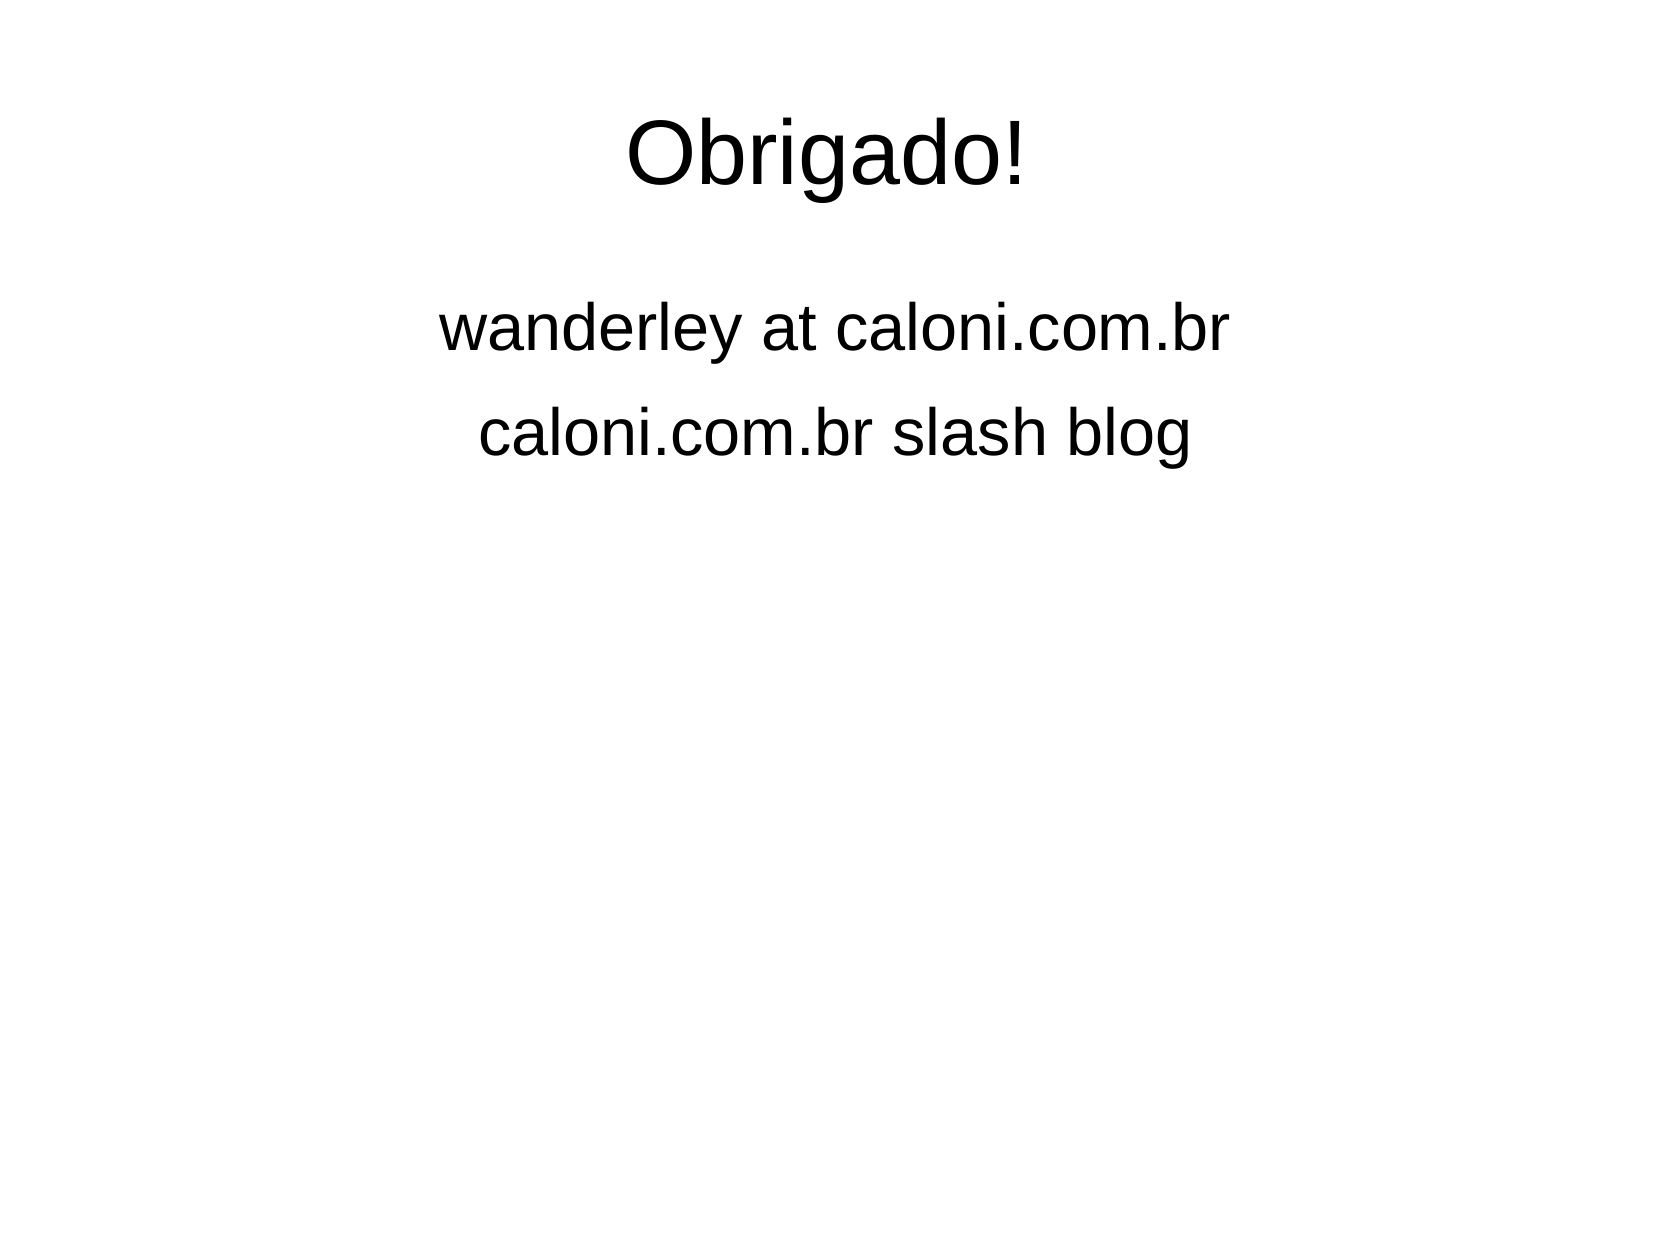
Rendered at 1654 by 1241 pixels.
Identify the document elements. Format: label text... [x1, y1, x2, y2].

list wanderley at caloni.com.br caloni.com.br slash blog [82, 290, 1571, 1094]
title Obrigado! [82, 56, 1571, 250]
